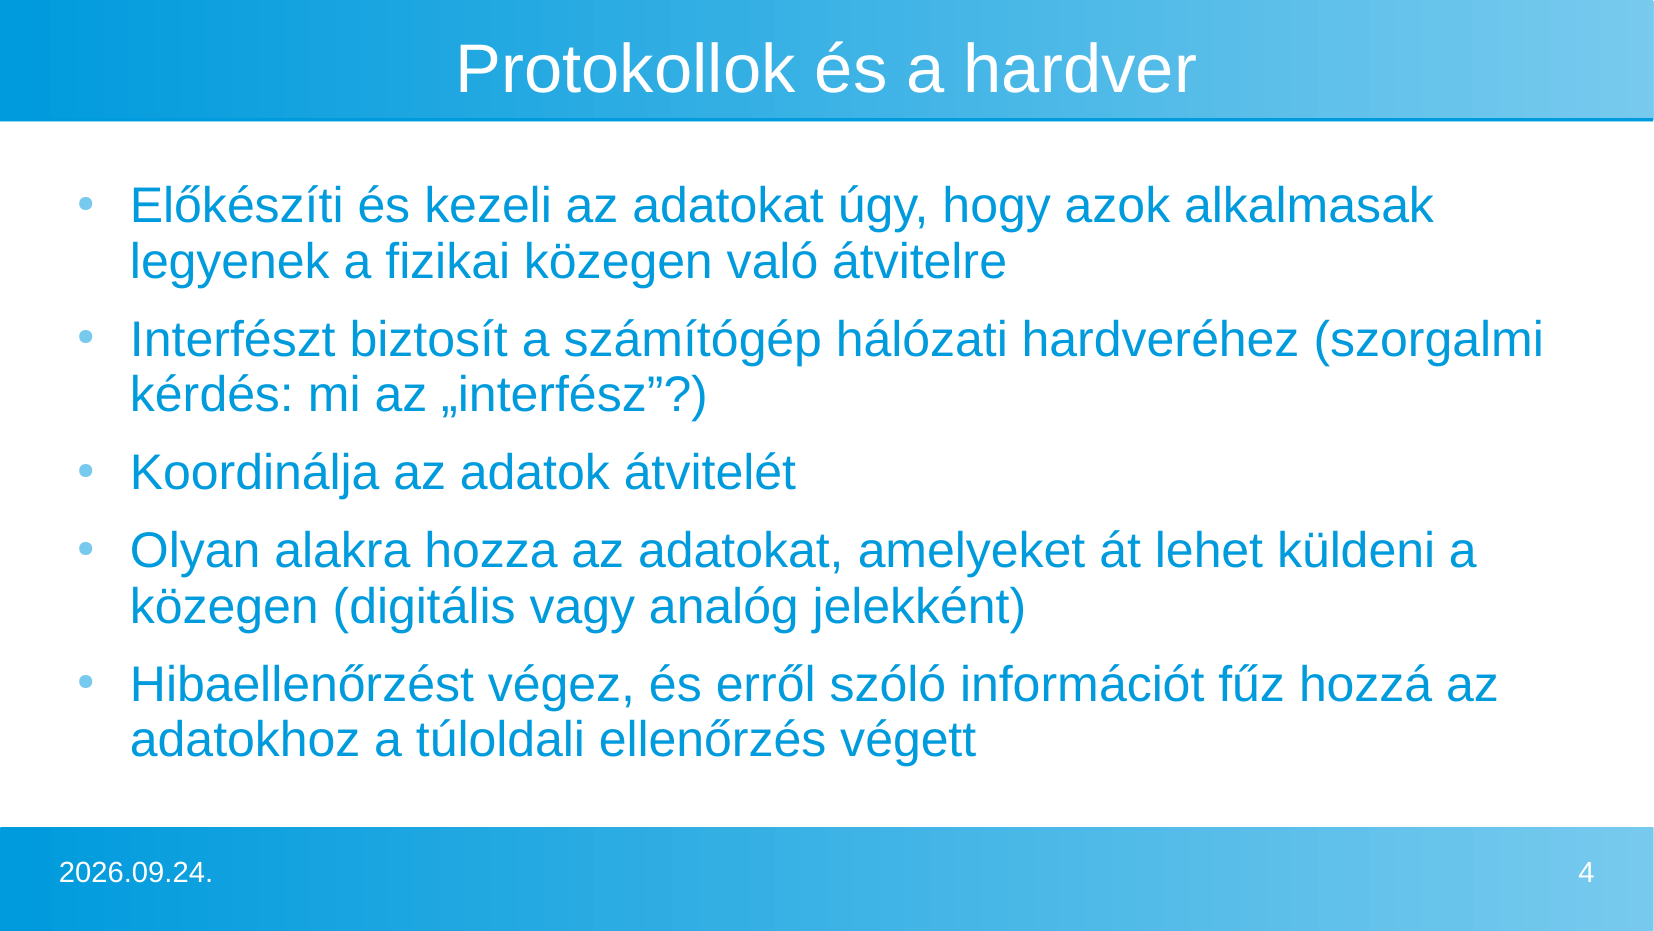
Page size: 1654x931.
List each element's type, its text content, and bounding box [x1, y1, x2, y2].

title Protokollok és a hardver [59, 29, 1595, 108]
list Előkészíti és kezeli az adatokat úgy, hogy azok alkalmasak legyenek a fizikai közegen való átvitelre Interfészt biztosít a számítógép hálózati hardveréhez (szorgalmi kérdés: mi az „interfész”?) Koordinálja az adatok átvitelét Olyan alakra hozza az adatokat, amelyeket át lehet küldeni a közegen (digitális vagy analóg jelekként) Hibaellenőrzést végez, és erről szóló információt fűz hozzá az adatokhoz a túloldali ellenőrzés végett [59, 177, 1595, 768]
